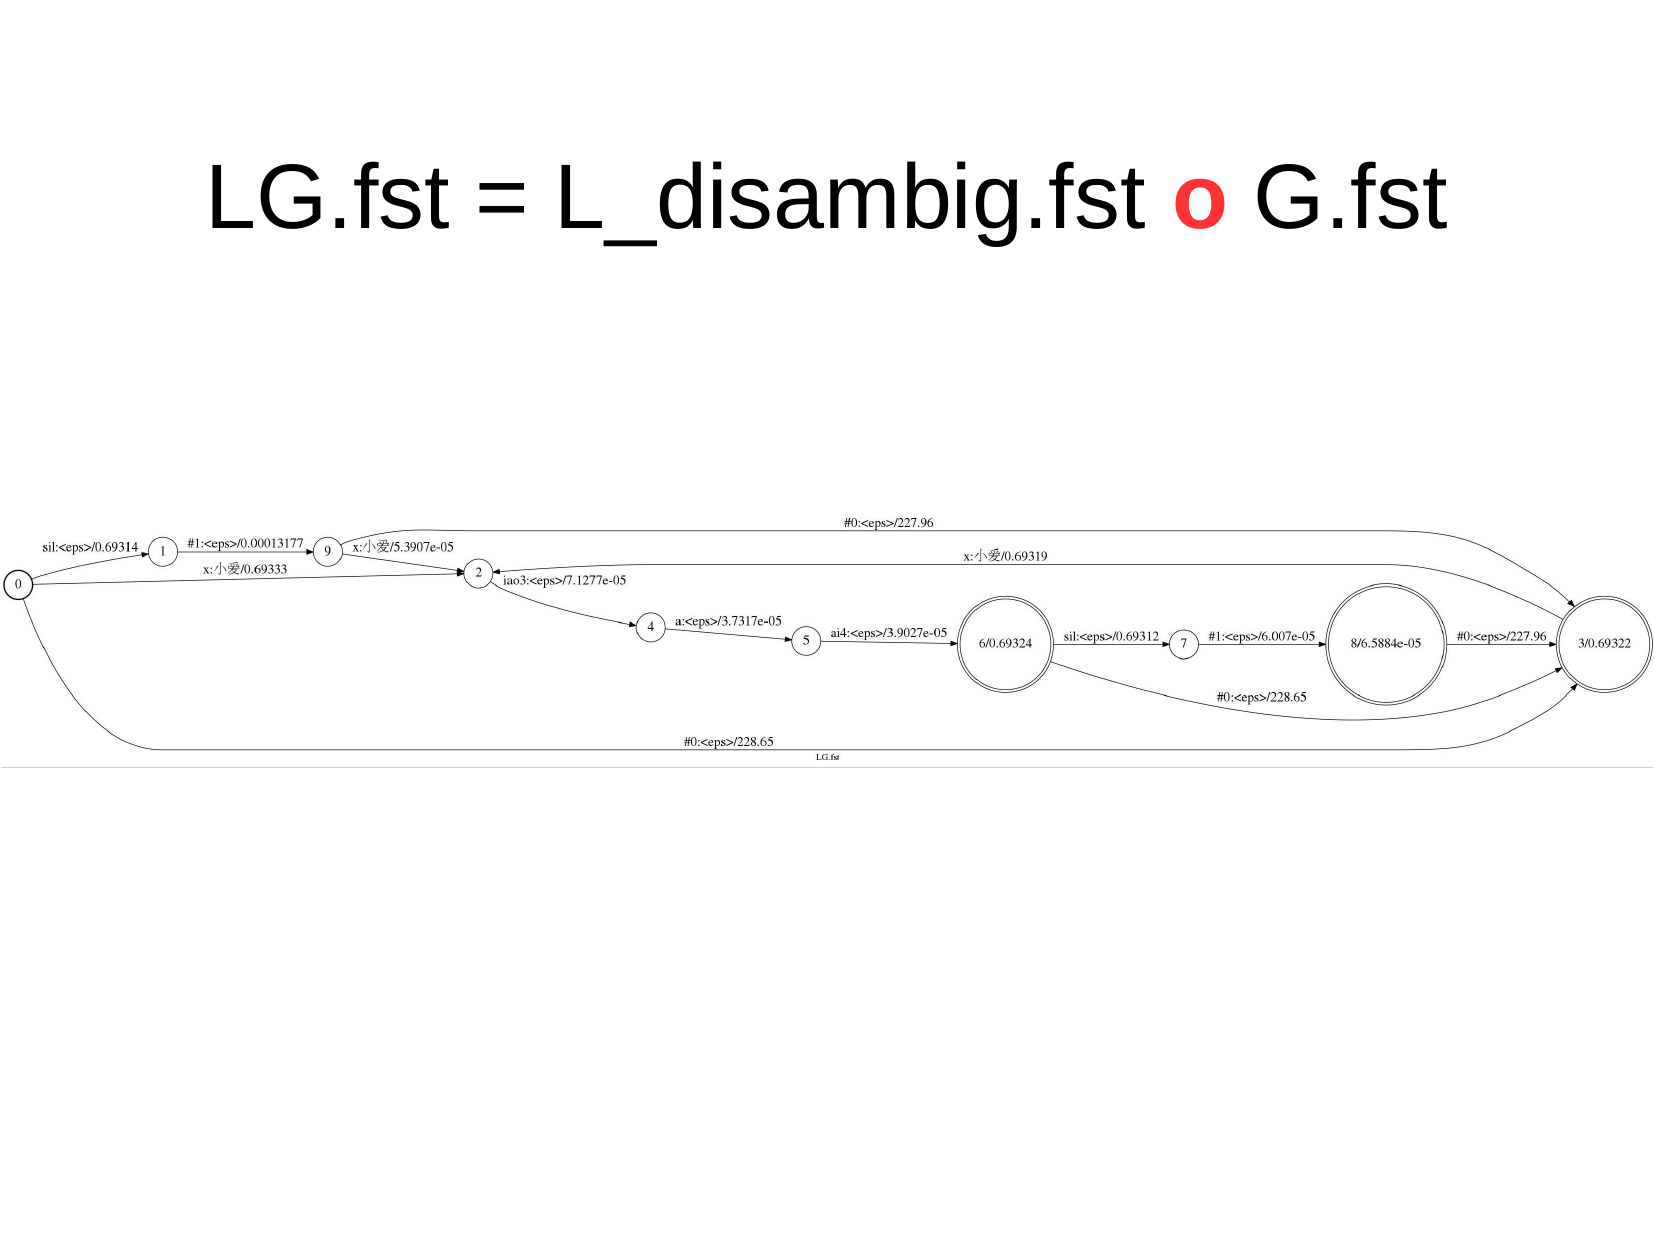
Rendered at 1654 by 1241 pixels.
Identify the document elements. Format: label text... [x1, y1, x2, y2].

title LG.fst = L_disambig.fst o G.fst [82, 145, 1571, 249]
picture [1, 513, 1654, 768]
